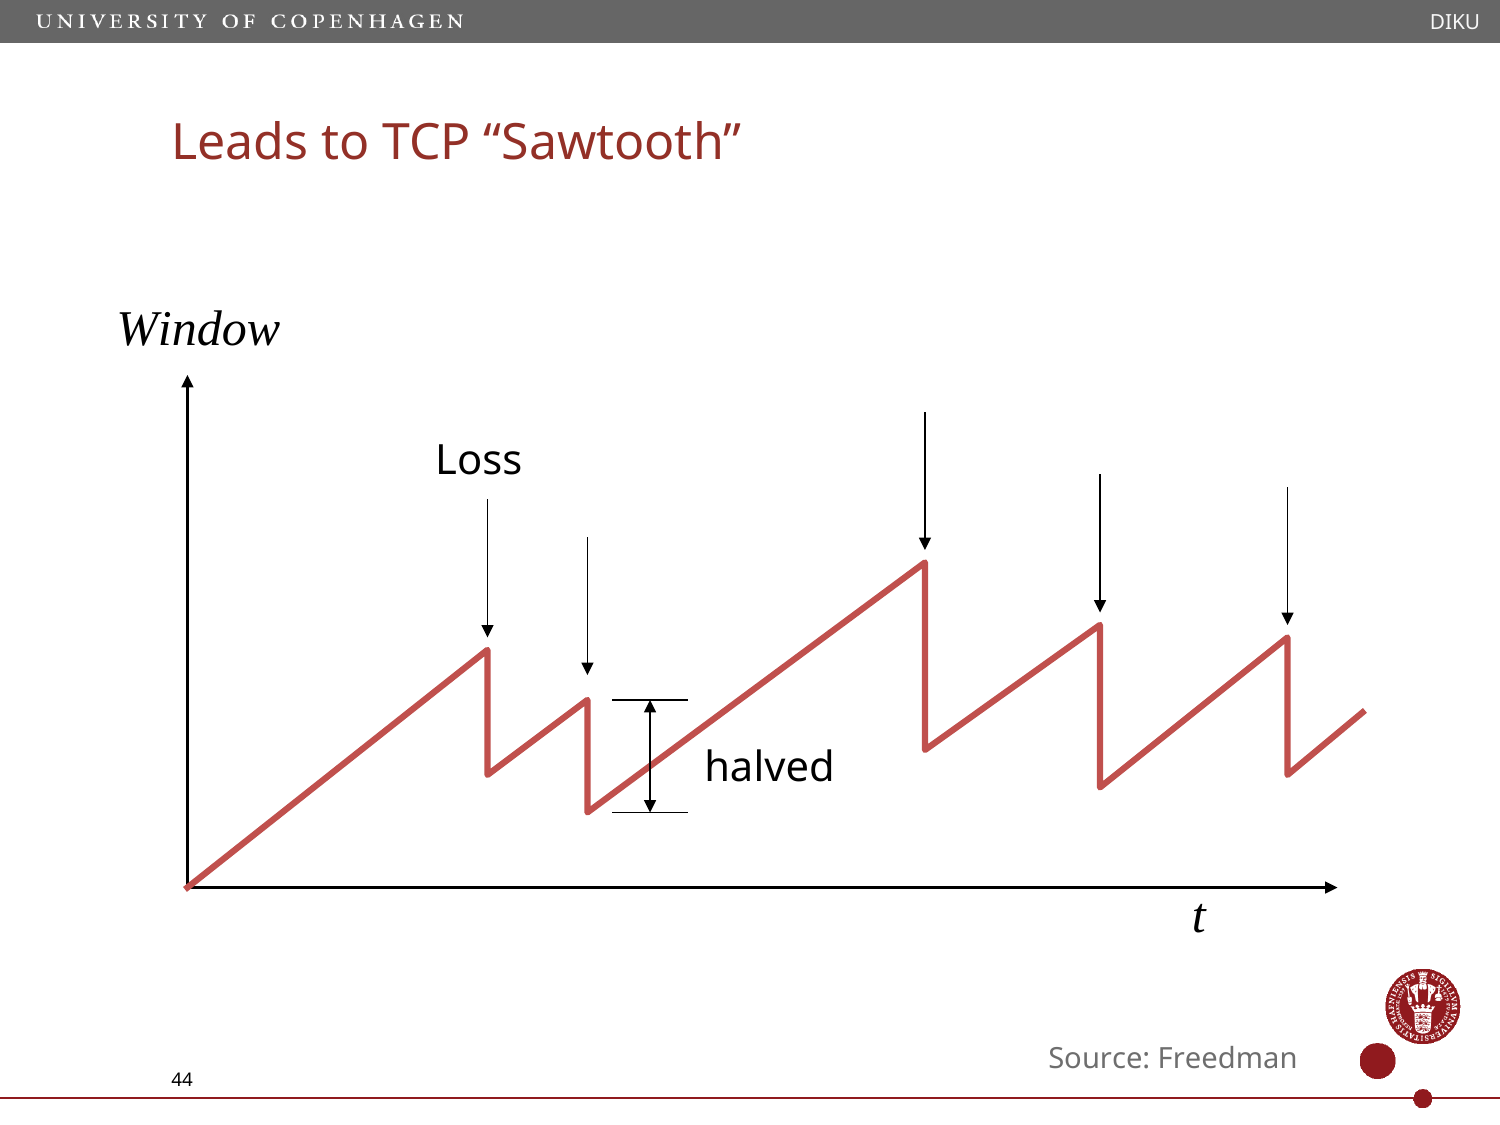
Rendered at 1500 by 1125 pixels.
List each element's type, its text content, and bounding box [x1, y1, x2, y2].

text_box Source: Freedman [1033, 1031, 1341, 1083]
picture [0, 910, 1500, 1122]
text_box Loss [420, 425, 538, 491]
text_box <number> [171, 1067, 522, 1092]
text_box DIKU [469, 0, 1495, 43]
title Leads to TCP “Sawtooth” [171, 75, 1329, 171]
text_box Window [101, 287, 296, 363]
text_box halved [689, 732, 850, 799]
text_box t [1177, 874, 1221, 951]
